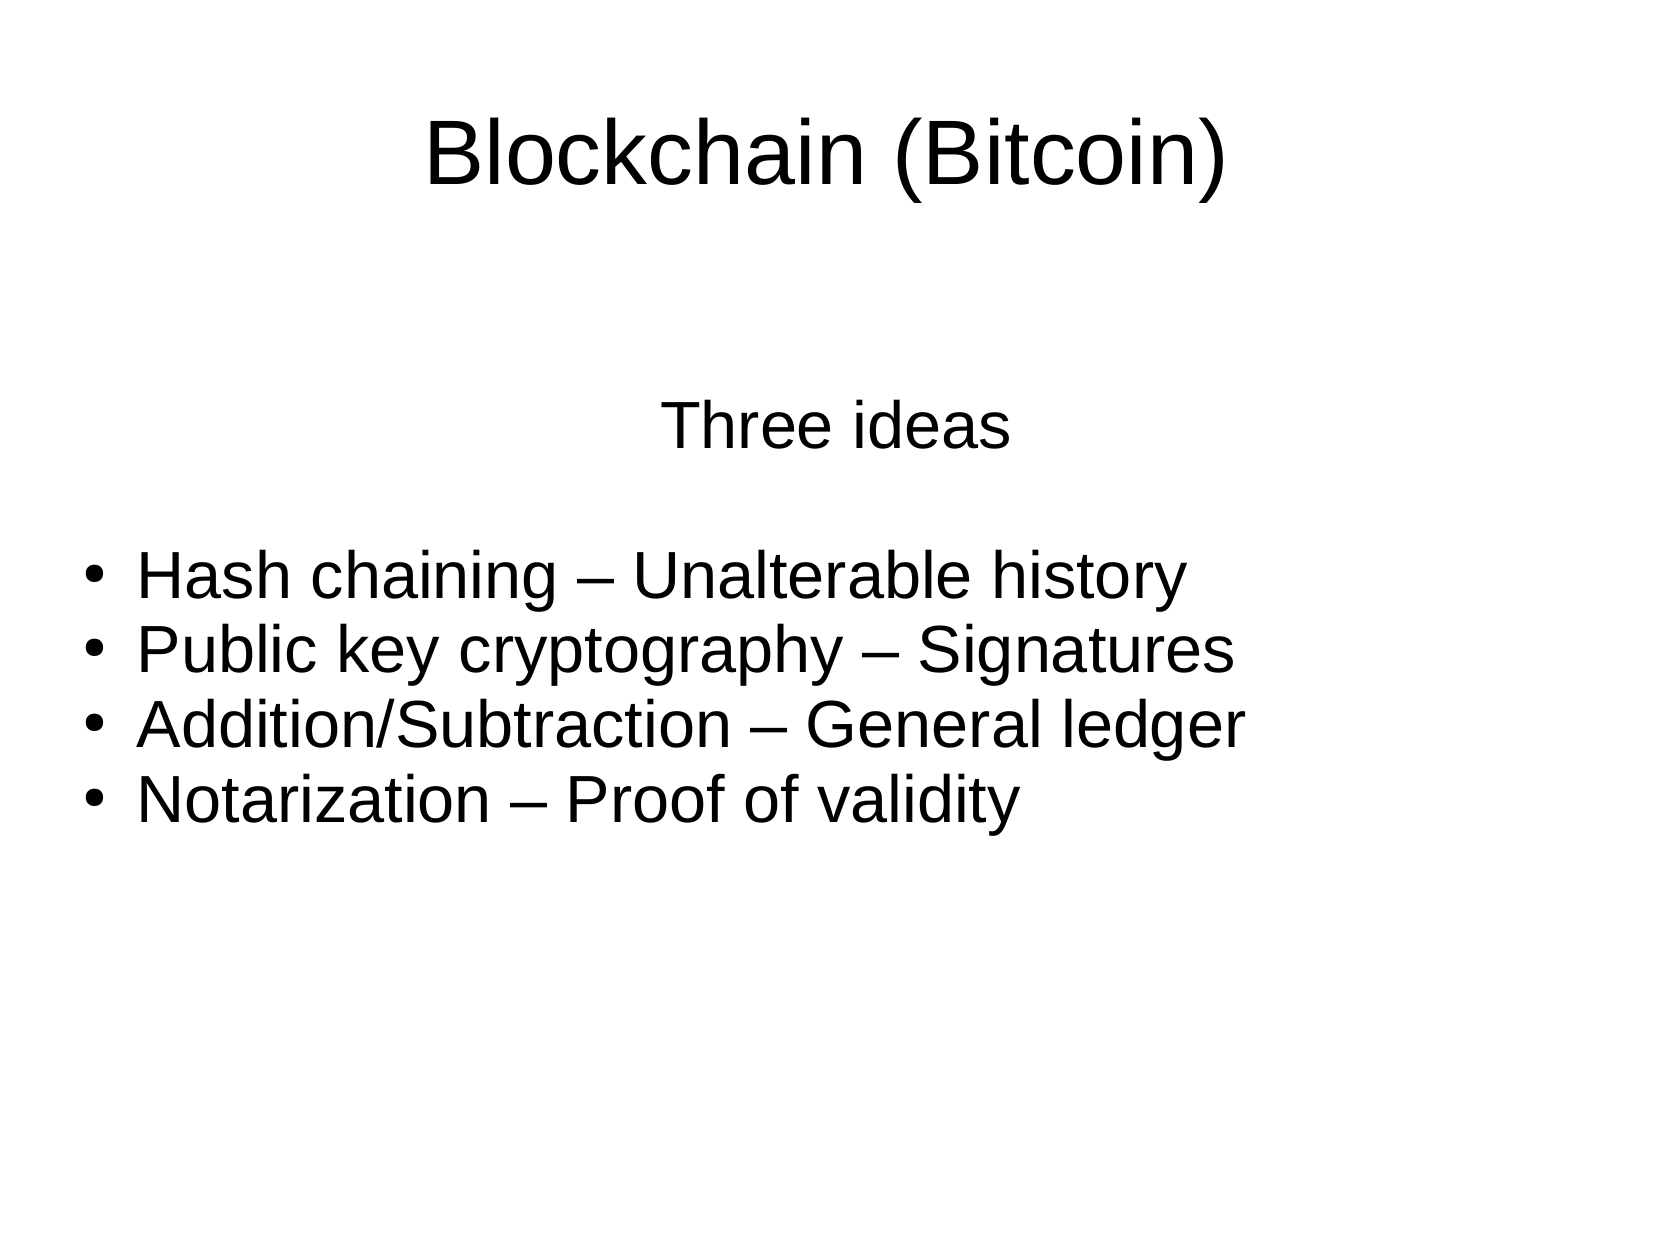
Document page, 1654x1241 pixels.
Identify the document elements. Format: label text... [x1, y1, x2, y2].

title Blockchain (Bitcoin) [82, 49, 1571, 257]
subtitle Three ideas Hash chaining – Unalterable history Public key cryptography – Signatures Addition/Subtraction – General ledger Notarization – Proof of validity [82, 290, 1571, 1010]
